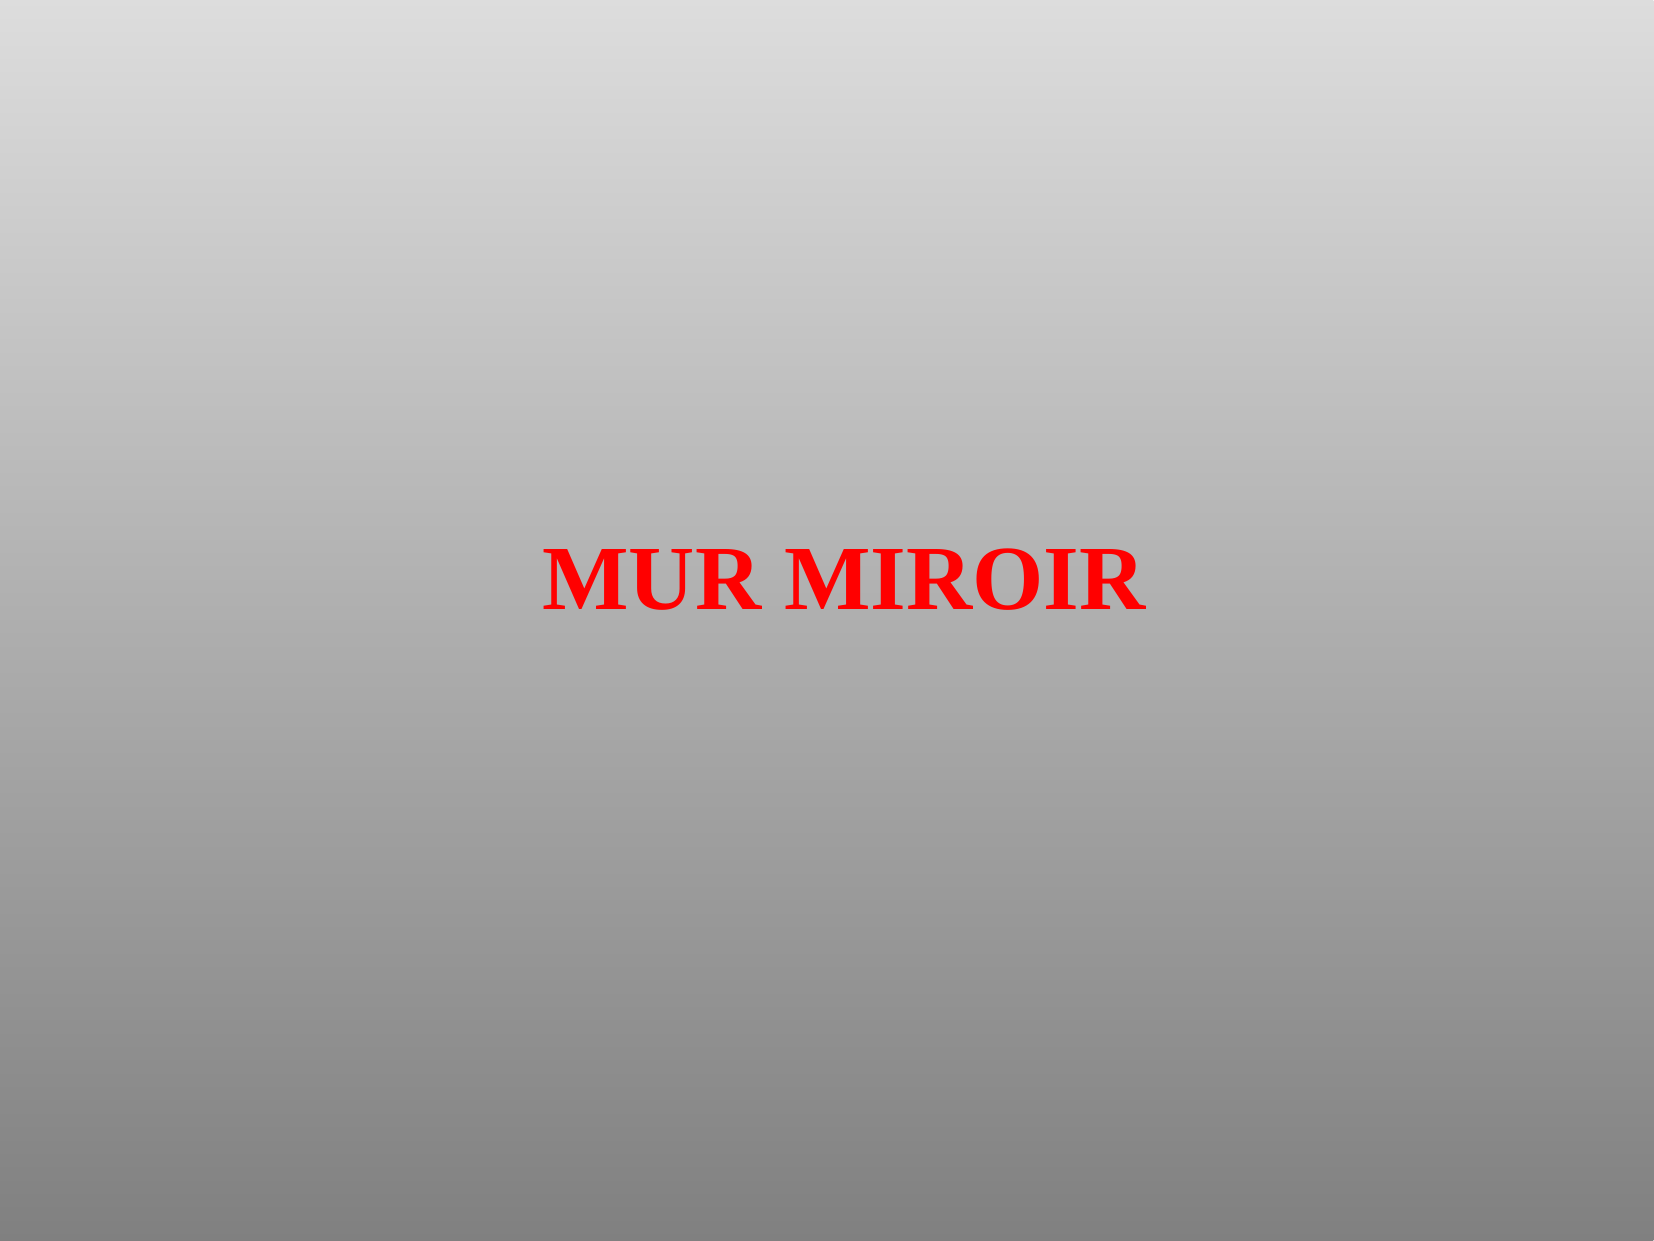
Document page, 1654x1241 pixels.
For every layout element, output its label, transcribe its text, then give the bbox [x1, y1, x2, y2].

text_box MUR MIROIR [94, 520, 1595, 637]
